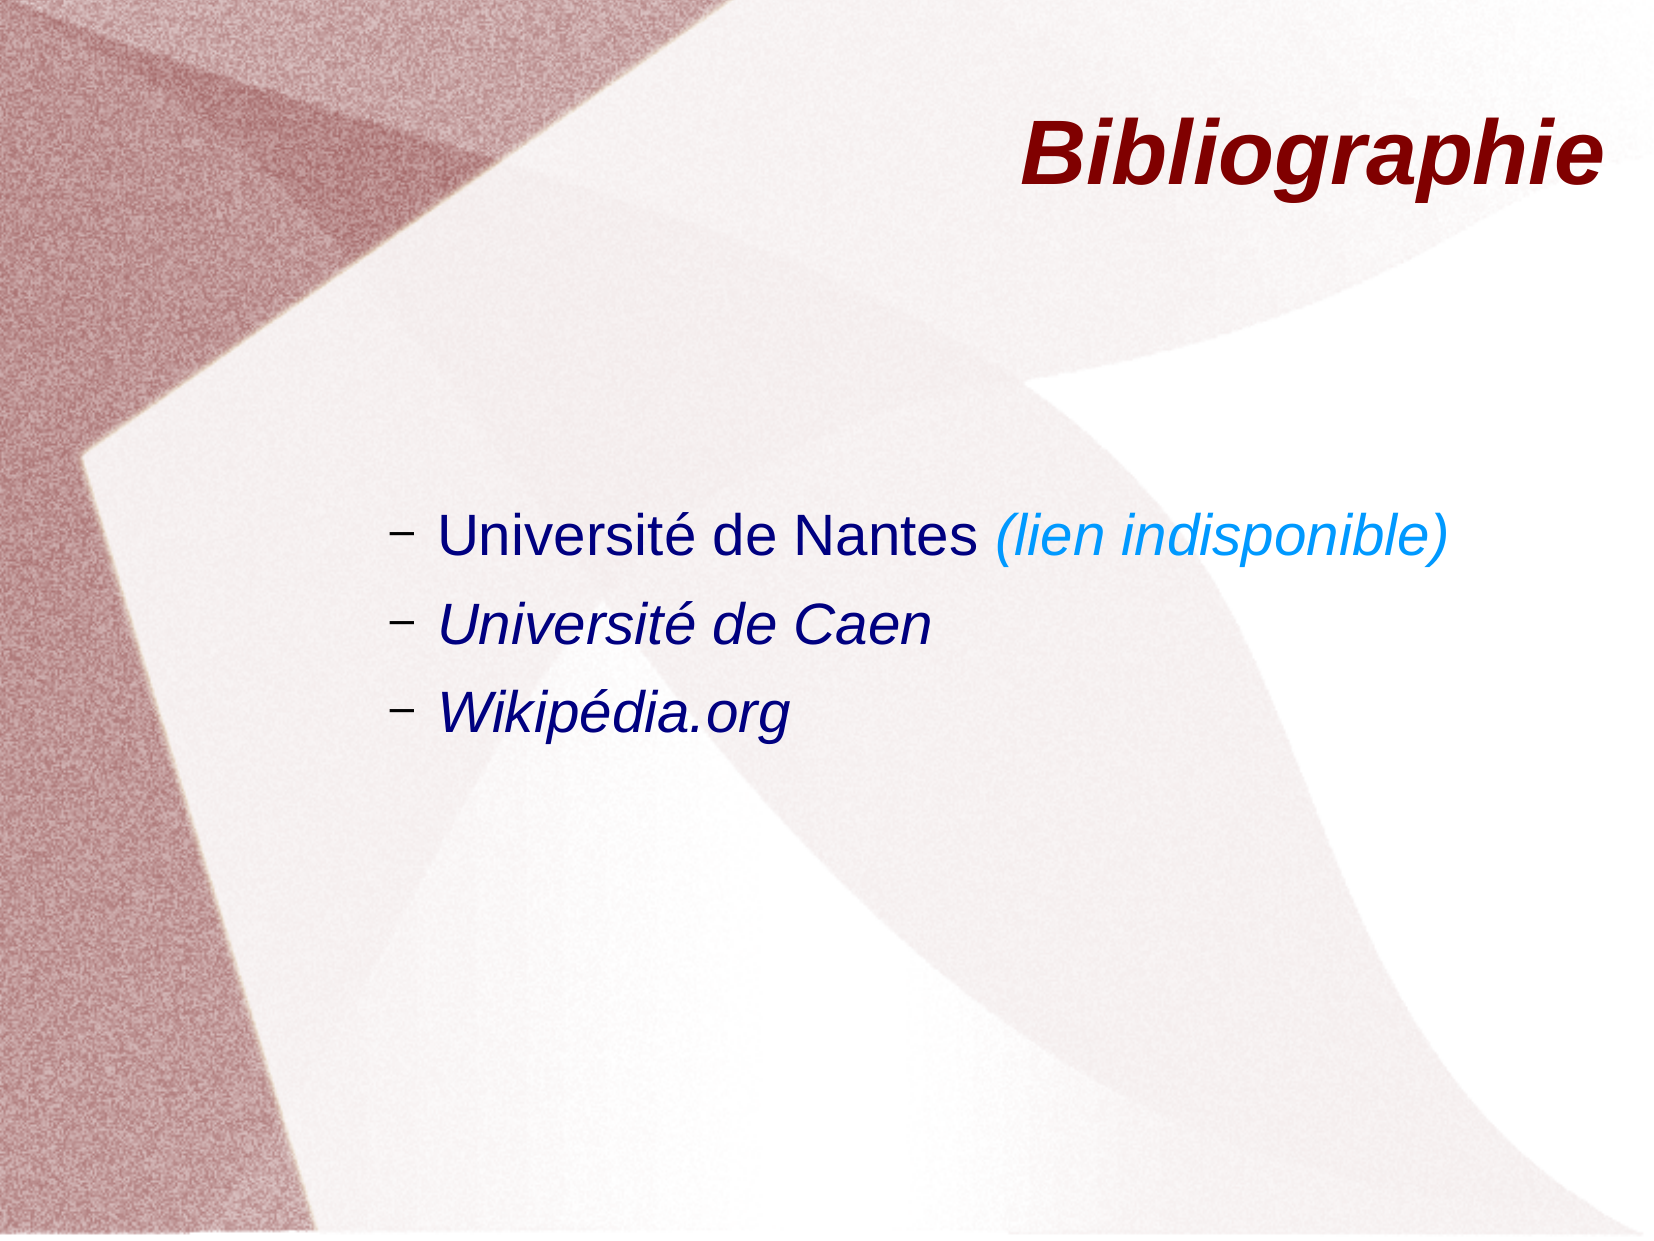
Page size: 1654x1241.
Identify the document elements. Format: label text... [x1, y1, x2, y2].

list Université de Nantes (lien indisponible) Université de Caen Wikipédia.org [200, 502, 1477, 1223]
picture [0, 0, 1654, 1241]
title Bibliographie [596, 49, 1607, 257]
